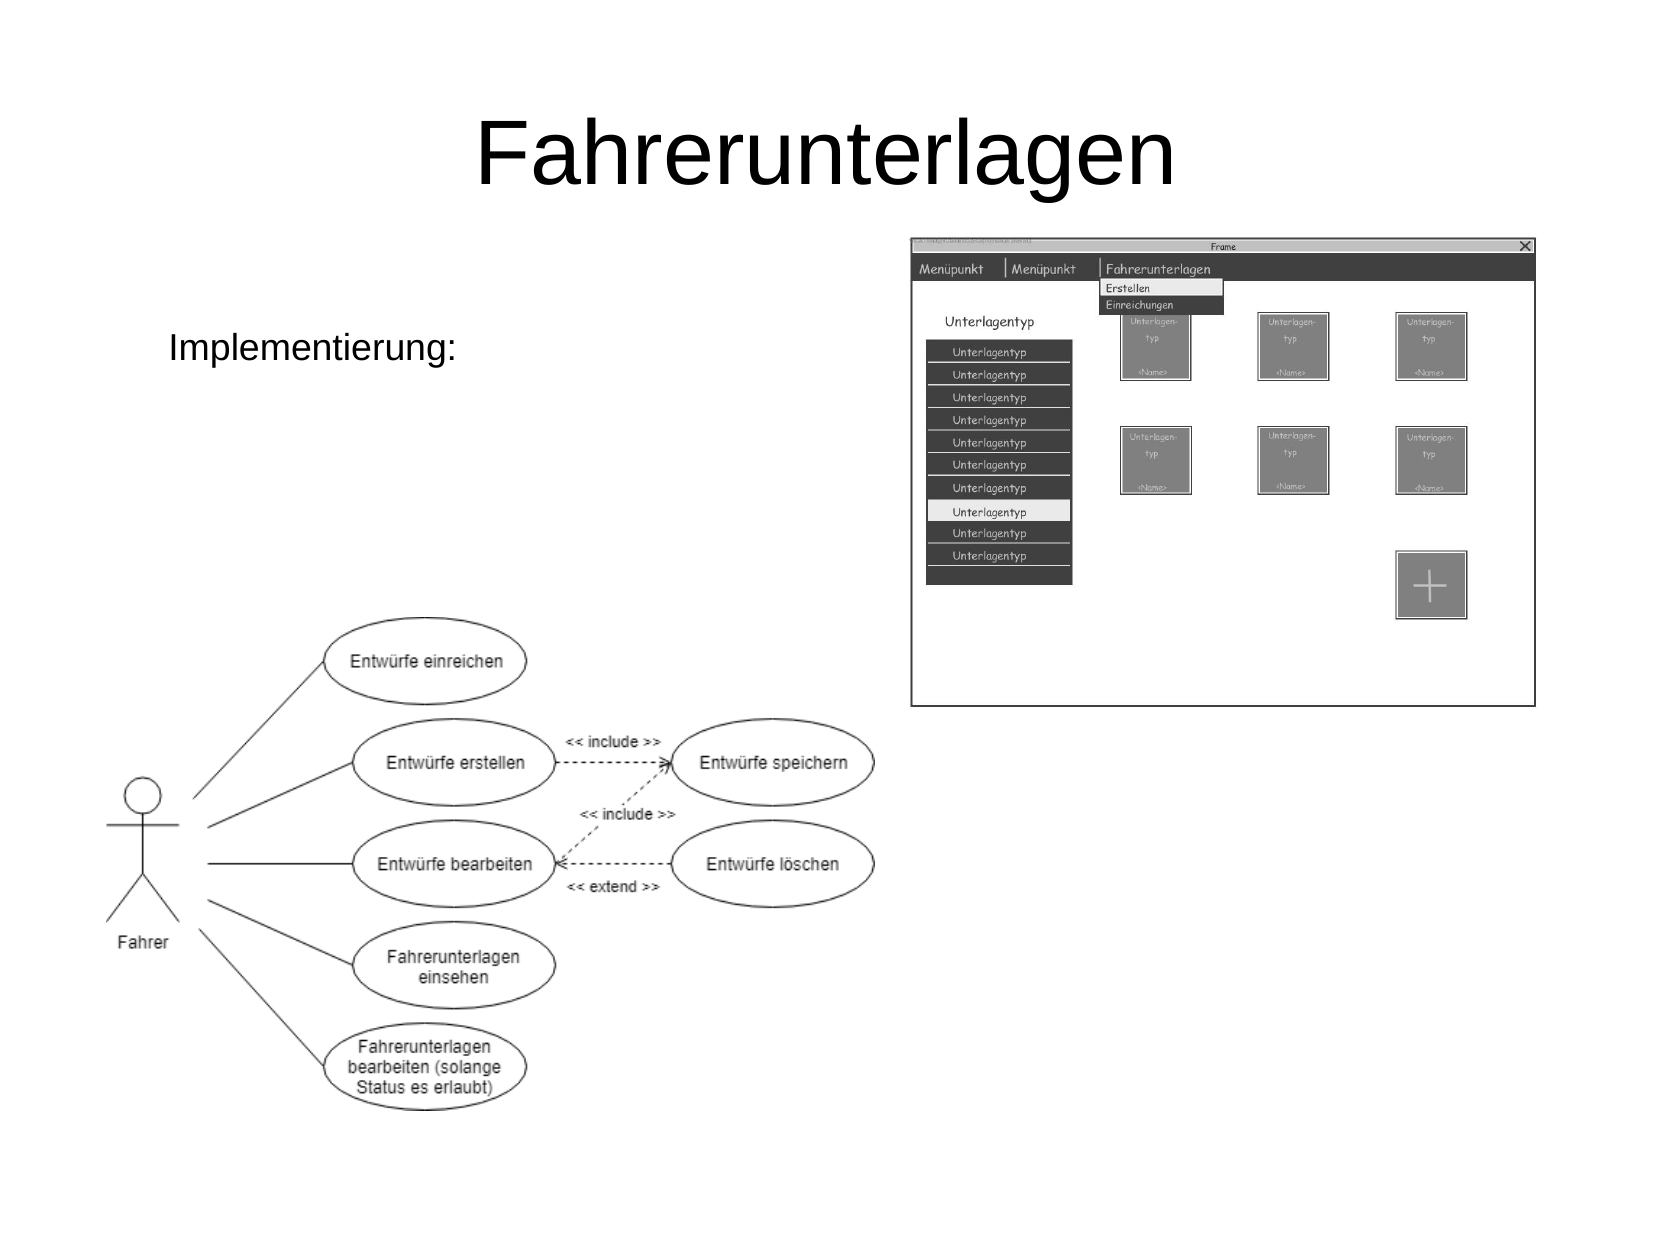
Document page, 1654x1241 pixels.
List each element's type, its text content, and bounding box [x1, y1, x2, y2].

picture [106, 617, 875, 1111]
picture [909, 236, 1538, 709]
text_box Implementierung: [153, 318, 756, 376]
title Fahrerunterlagen [82, 49, 1571, 257]
